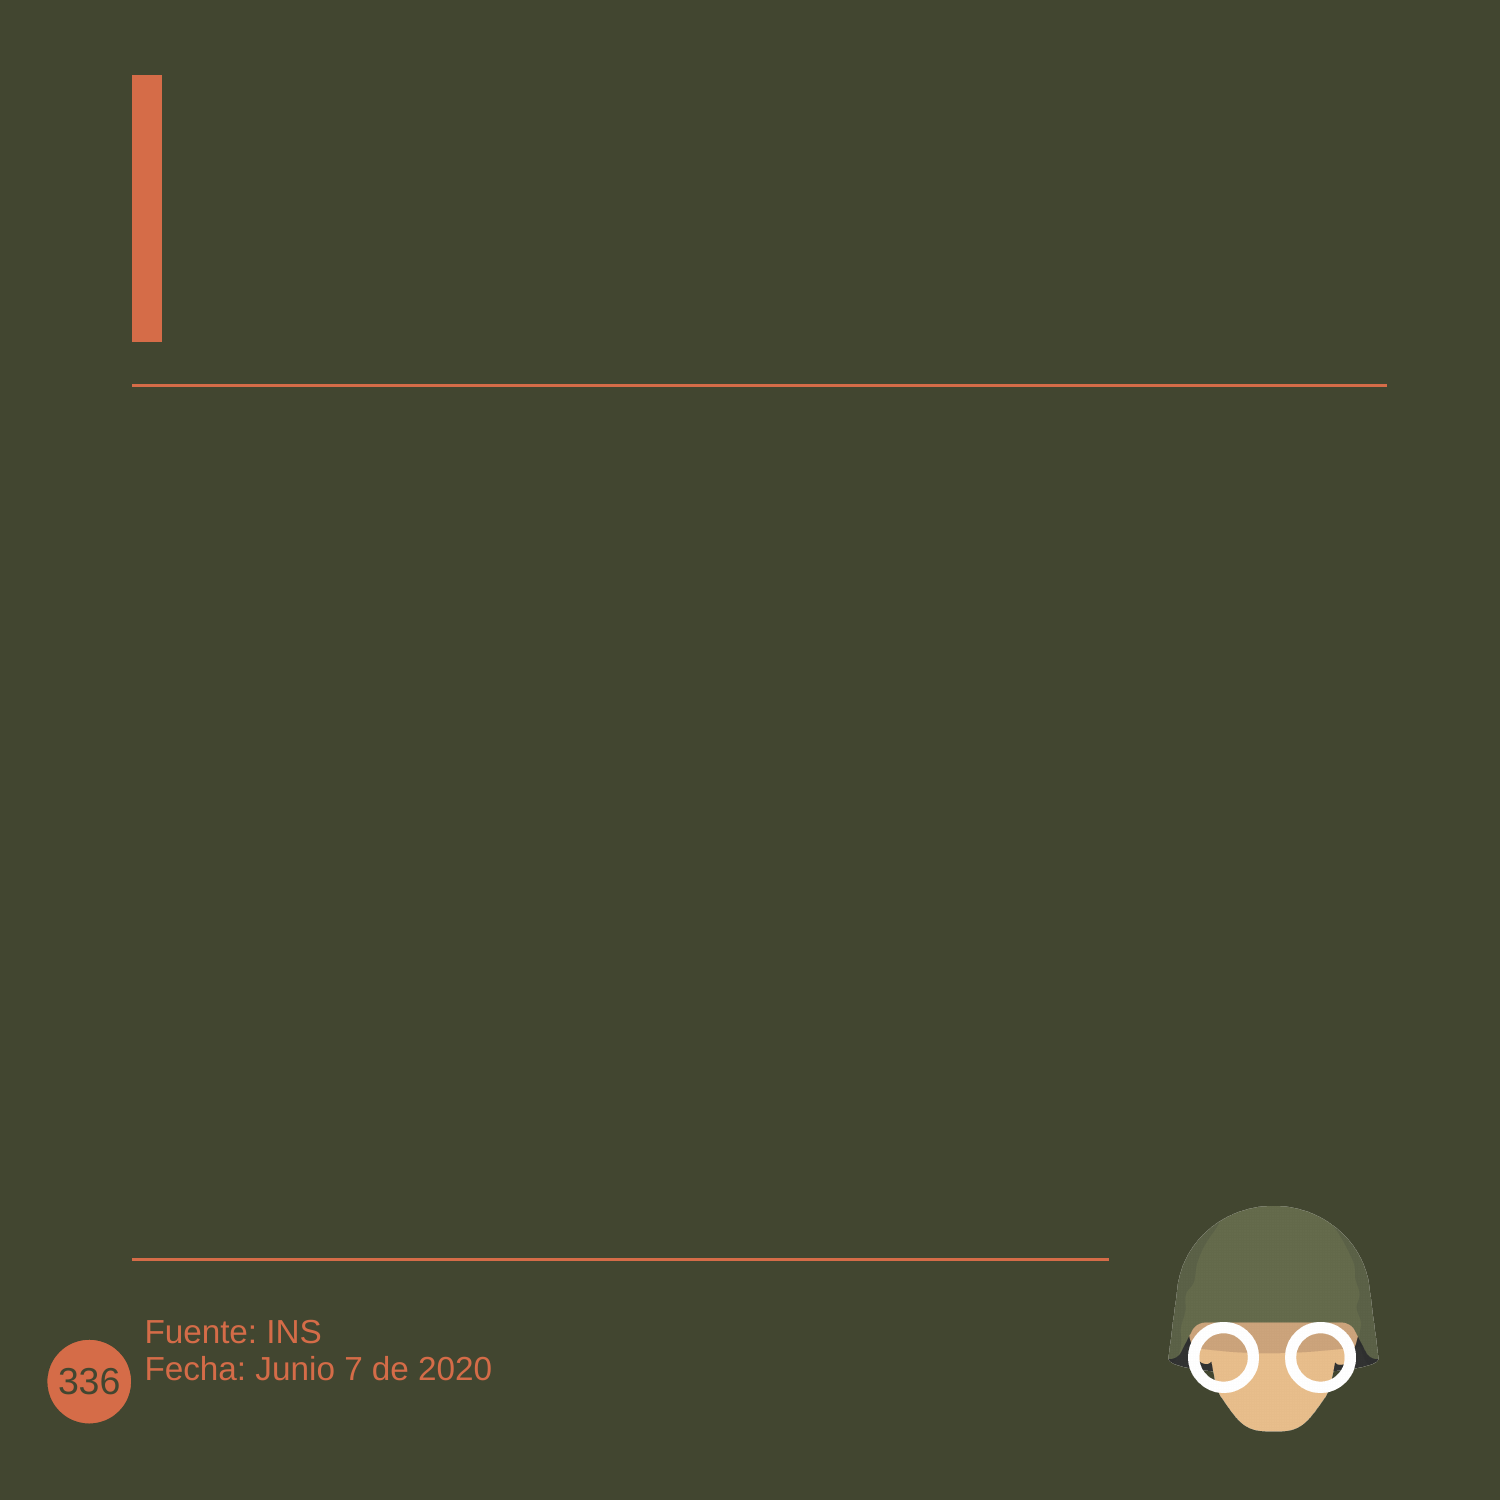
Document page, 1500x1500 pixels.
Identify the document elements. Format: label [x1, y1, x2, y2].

picture [1125, 1139, 1410, 1500]
